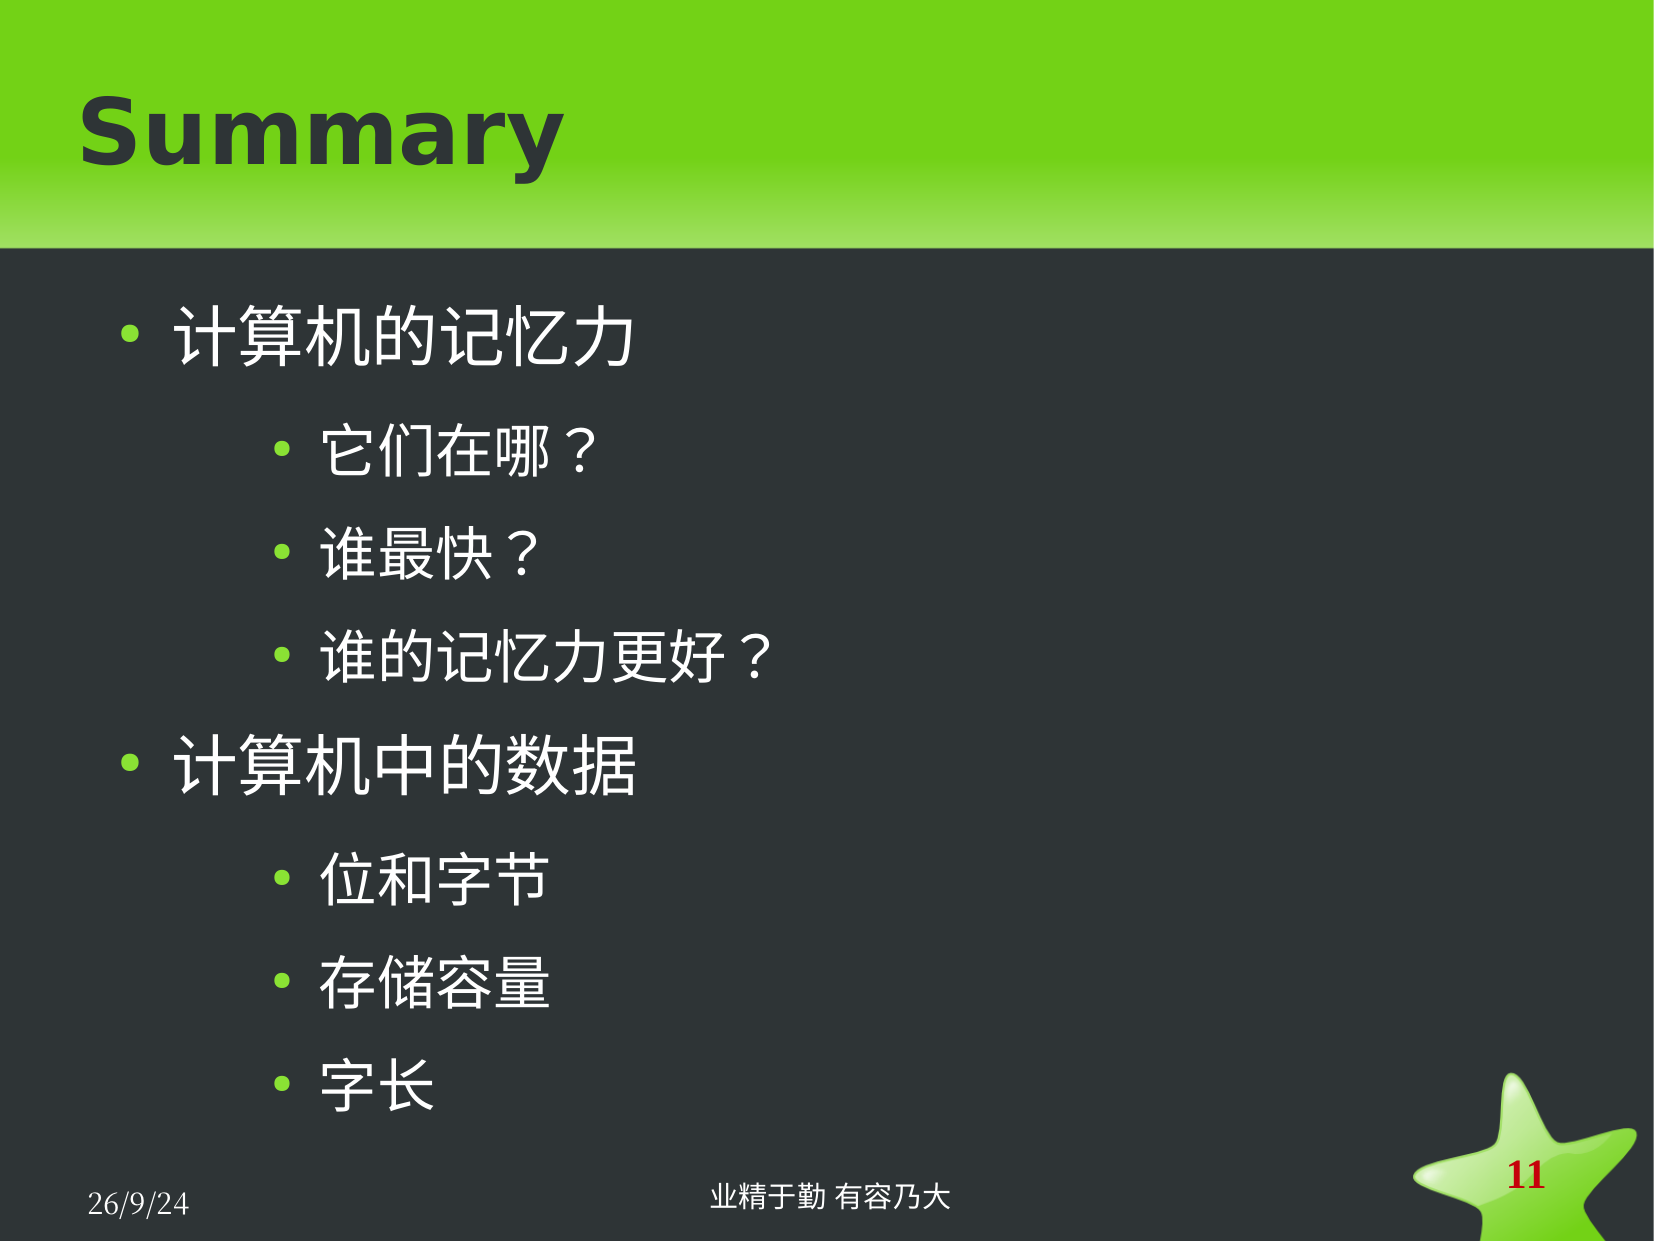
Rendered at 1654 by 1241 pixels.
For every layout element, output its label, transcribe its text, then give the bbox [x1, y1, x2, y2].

list 计算机的记忆力 它们在哪？ 谁最快？ 谁的记忆力更好？ 计算机中的数据 位和字节 存储容量 字长 [82, 290, 1571, 1109]
picture [0, 0, 1654, 1241]
title Summary [76, 29, 1565, 237]
